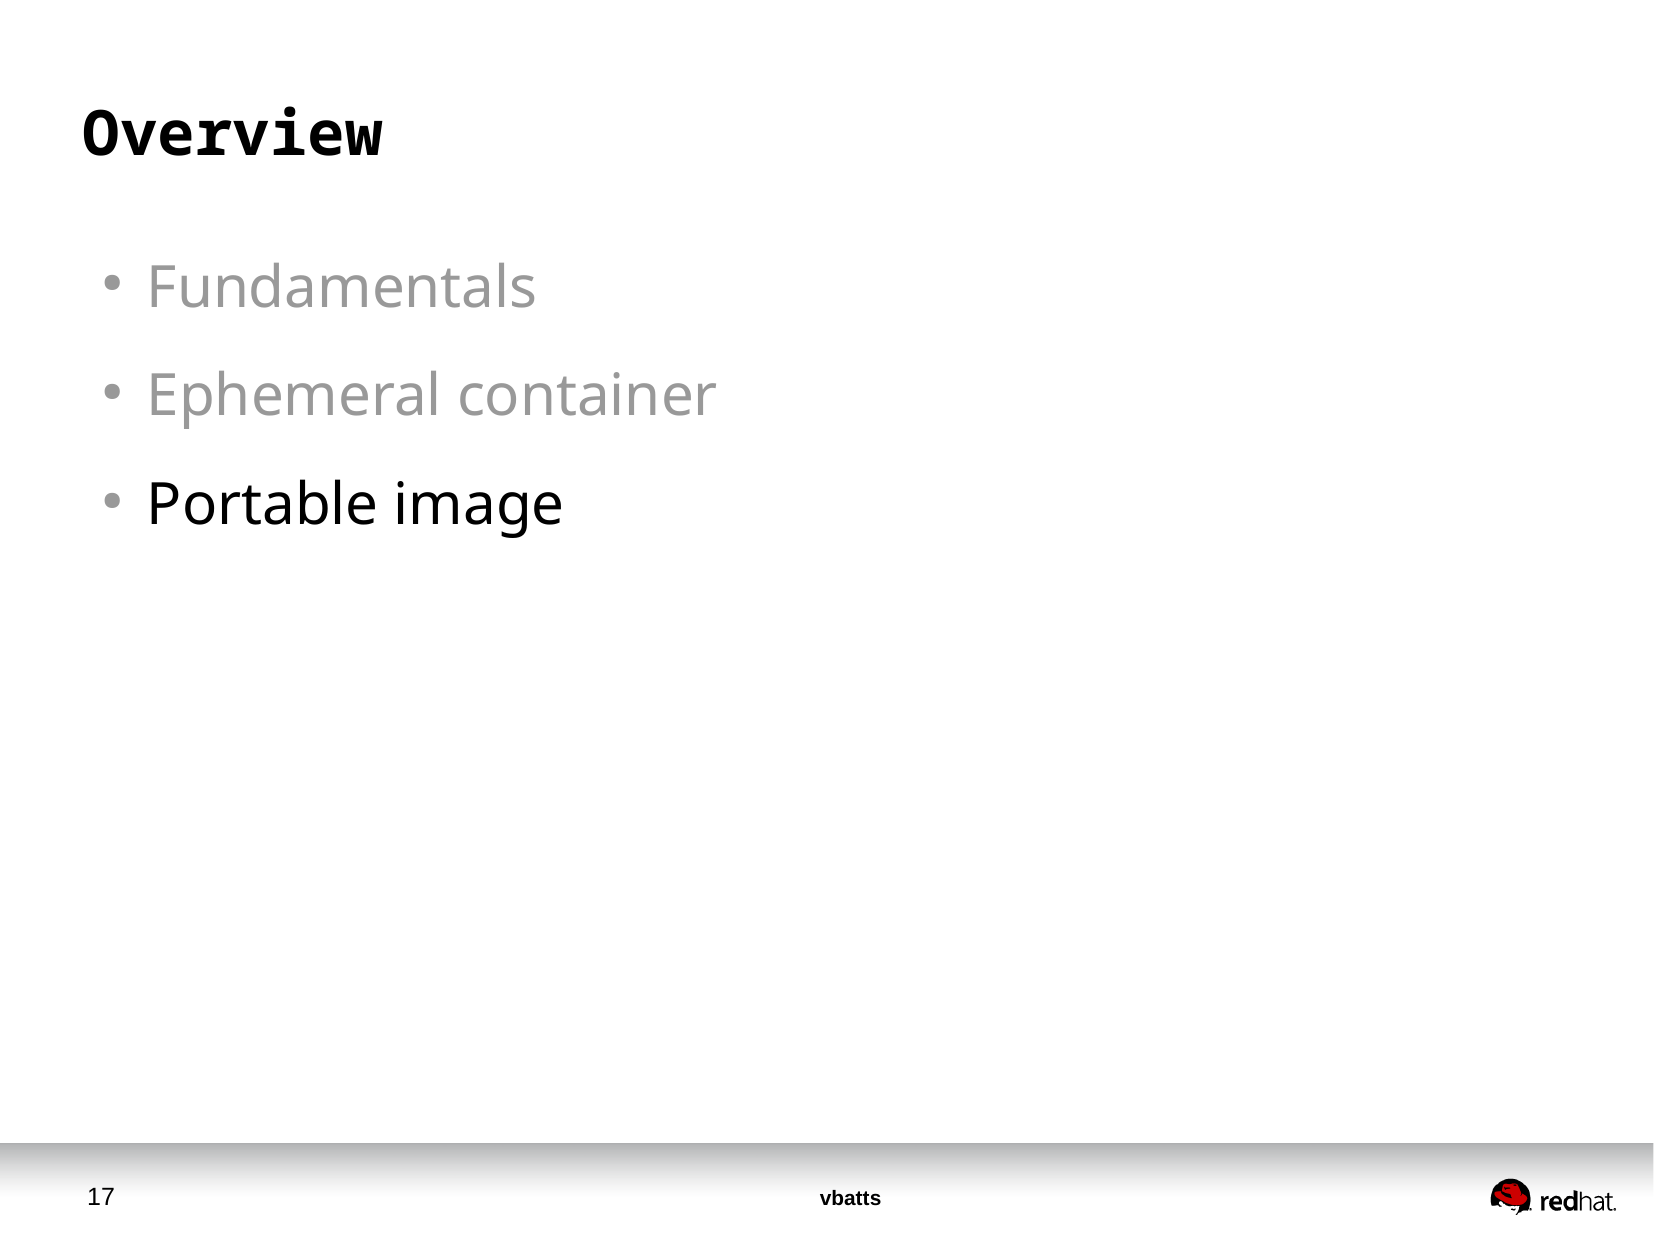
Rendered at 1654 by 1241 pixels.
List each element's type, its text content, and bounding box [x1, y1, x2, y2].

title Overview [82, 37, 1571, 226]
list Fundamentals Ephemeral container Portable image [86, 244, 1576, 950]
picture [0, 1143, 1654, 1241]
